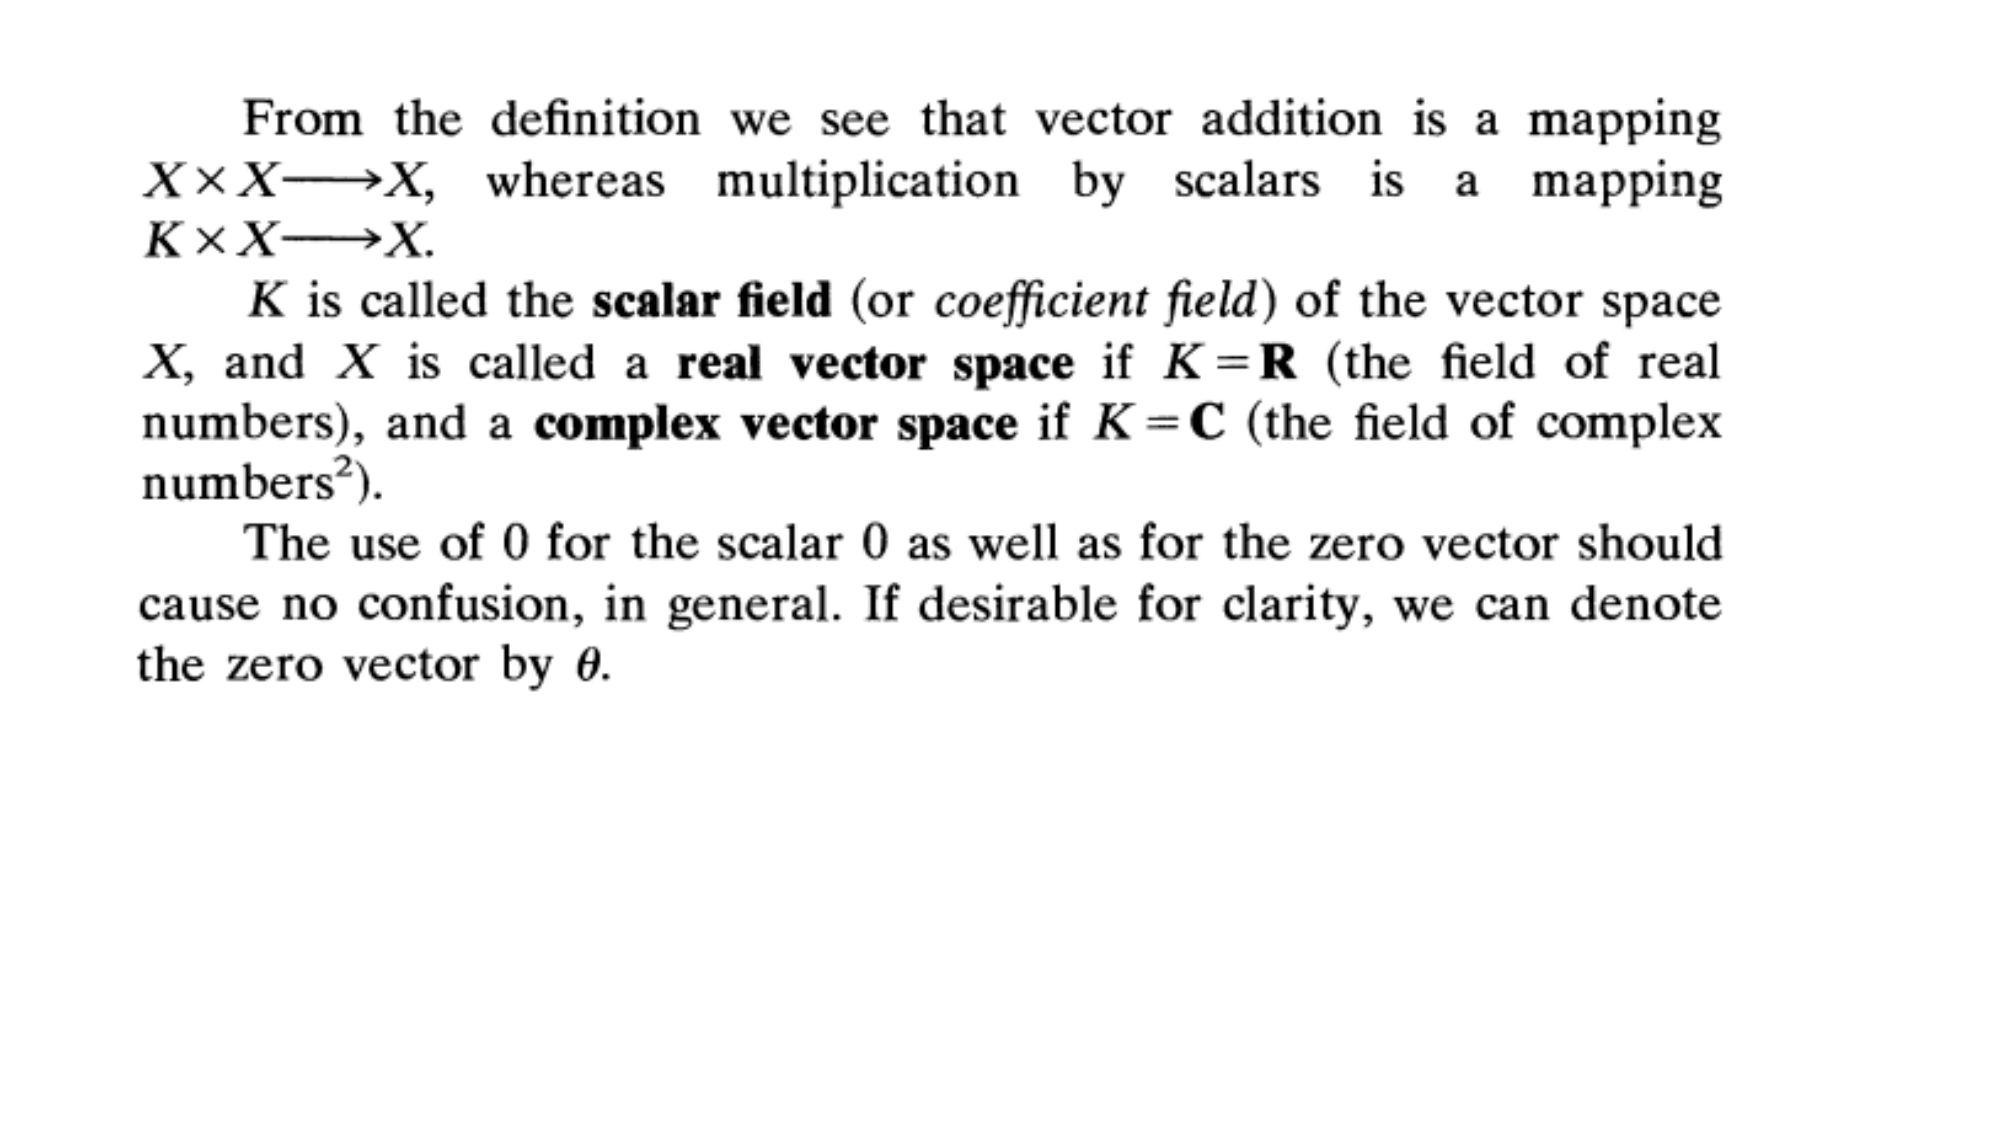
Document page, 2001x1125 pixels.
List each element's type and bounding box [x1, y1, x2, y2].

picture [136, 37, 1747, 699]
